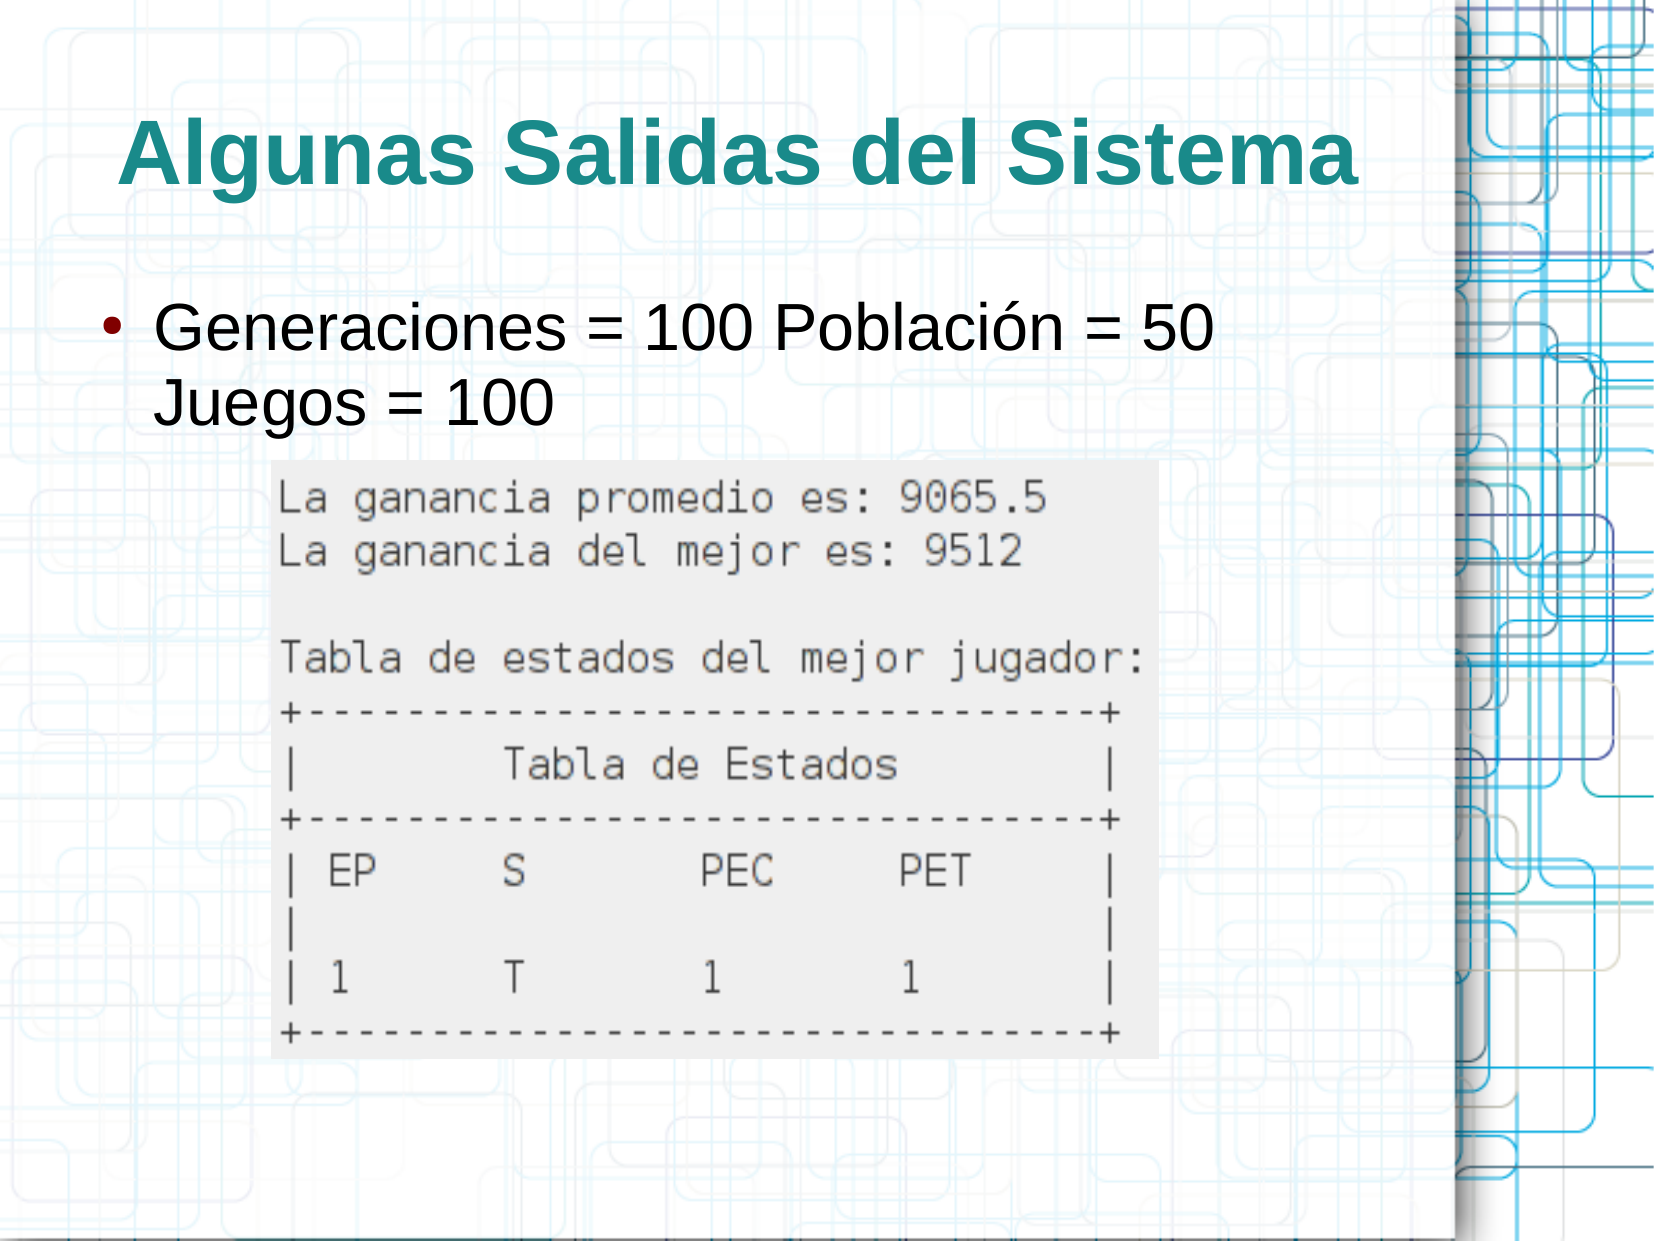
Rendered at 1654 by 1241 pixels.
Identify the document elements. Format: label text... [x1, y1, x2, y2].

list Generaciones = 100 Población = 50 Juegos = 100 [82, 290, 1418, 1241]
picture [271, 460, 1159, 1059]
picture [0, 0, 1654, 1241]
title Algunas Salidas del Sistema [59, 49, 1418, 257]
